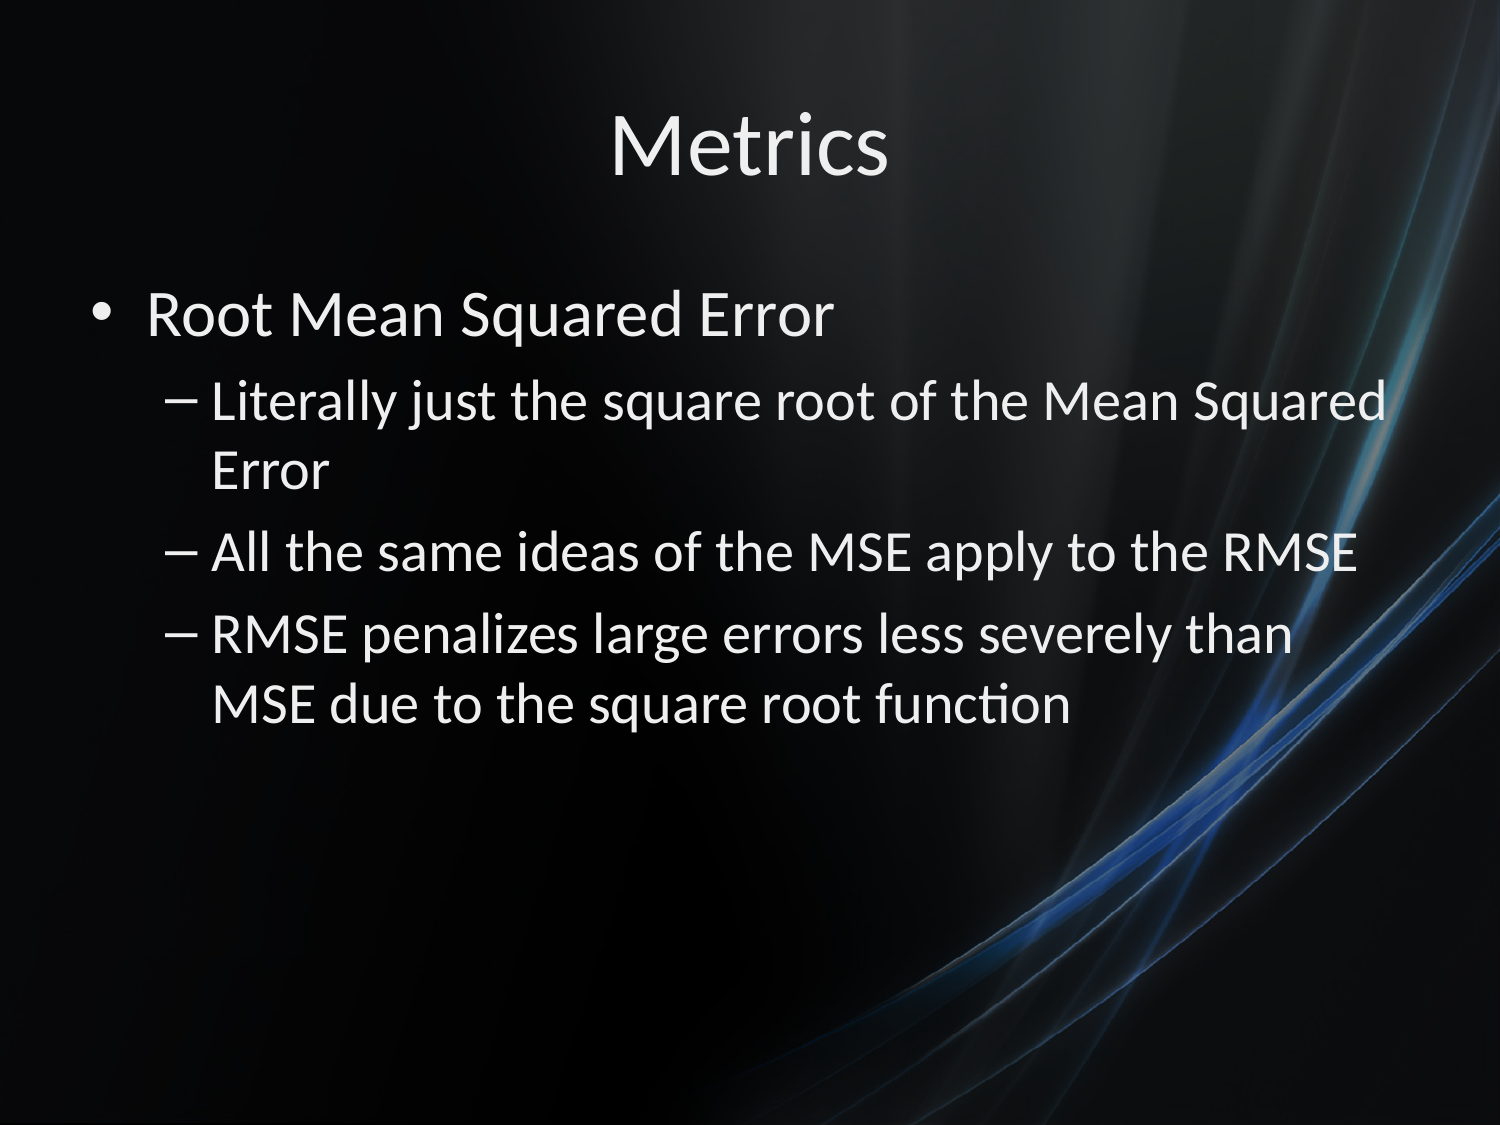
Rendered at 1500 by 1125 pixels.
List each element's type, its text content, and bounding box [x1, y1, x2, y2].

picture [0, 0, 1500, 1125]
title Metrics [75, 45, 1425, 233]
list Root Mean Squared Error Literally just the square root of the Mean Squared Error All the same ideas of the MSE apply to the RMSE RMSE penalizes large errors less severely than MSE due to the square root function [75, 262, 1425, 1005]
